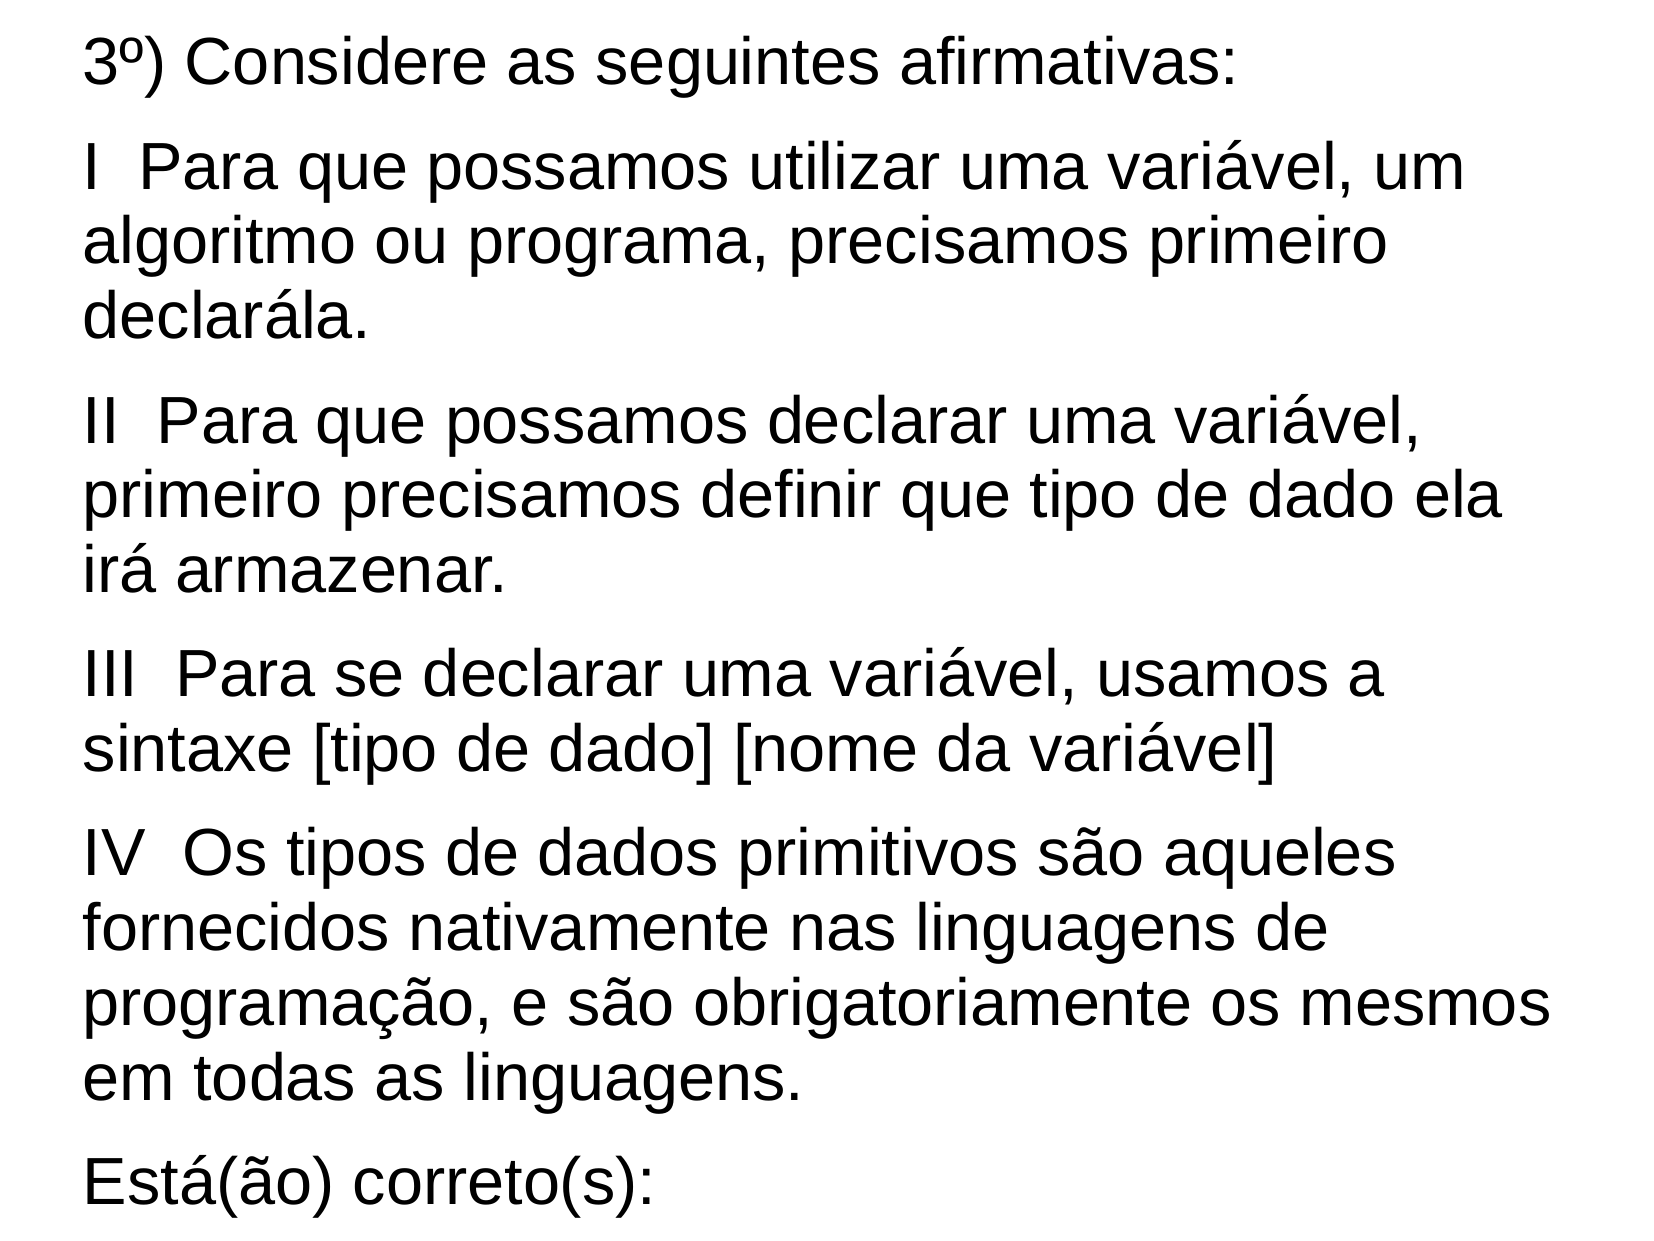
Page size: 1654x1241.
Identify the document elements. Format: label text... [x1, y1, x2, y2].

list 3º) Considere as seguintes afirmativas: I ­ Para que possamos utilizar uma variável, um algoritmo ou programa, precisamos primeiro declará­la. II ­ Para que possamos declarar uma variável, primeiro precisamos definir que tipo de dado ela irá armazenar. III ­ Para se declarar uma variável, usamos a sintaxe [tipo de dado] [nome da variável] IV ­ Os tipos de dados primitivos são aqueles fornecidos nativamente nas linguagens de programação, e são obrigatoriamente os mesmos em todas as linguagens. Está(ão) correto(s): [82, 24, 1571, 1241]
